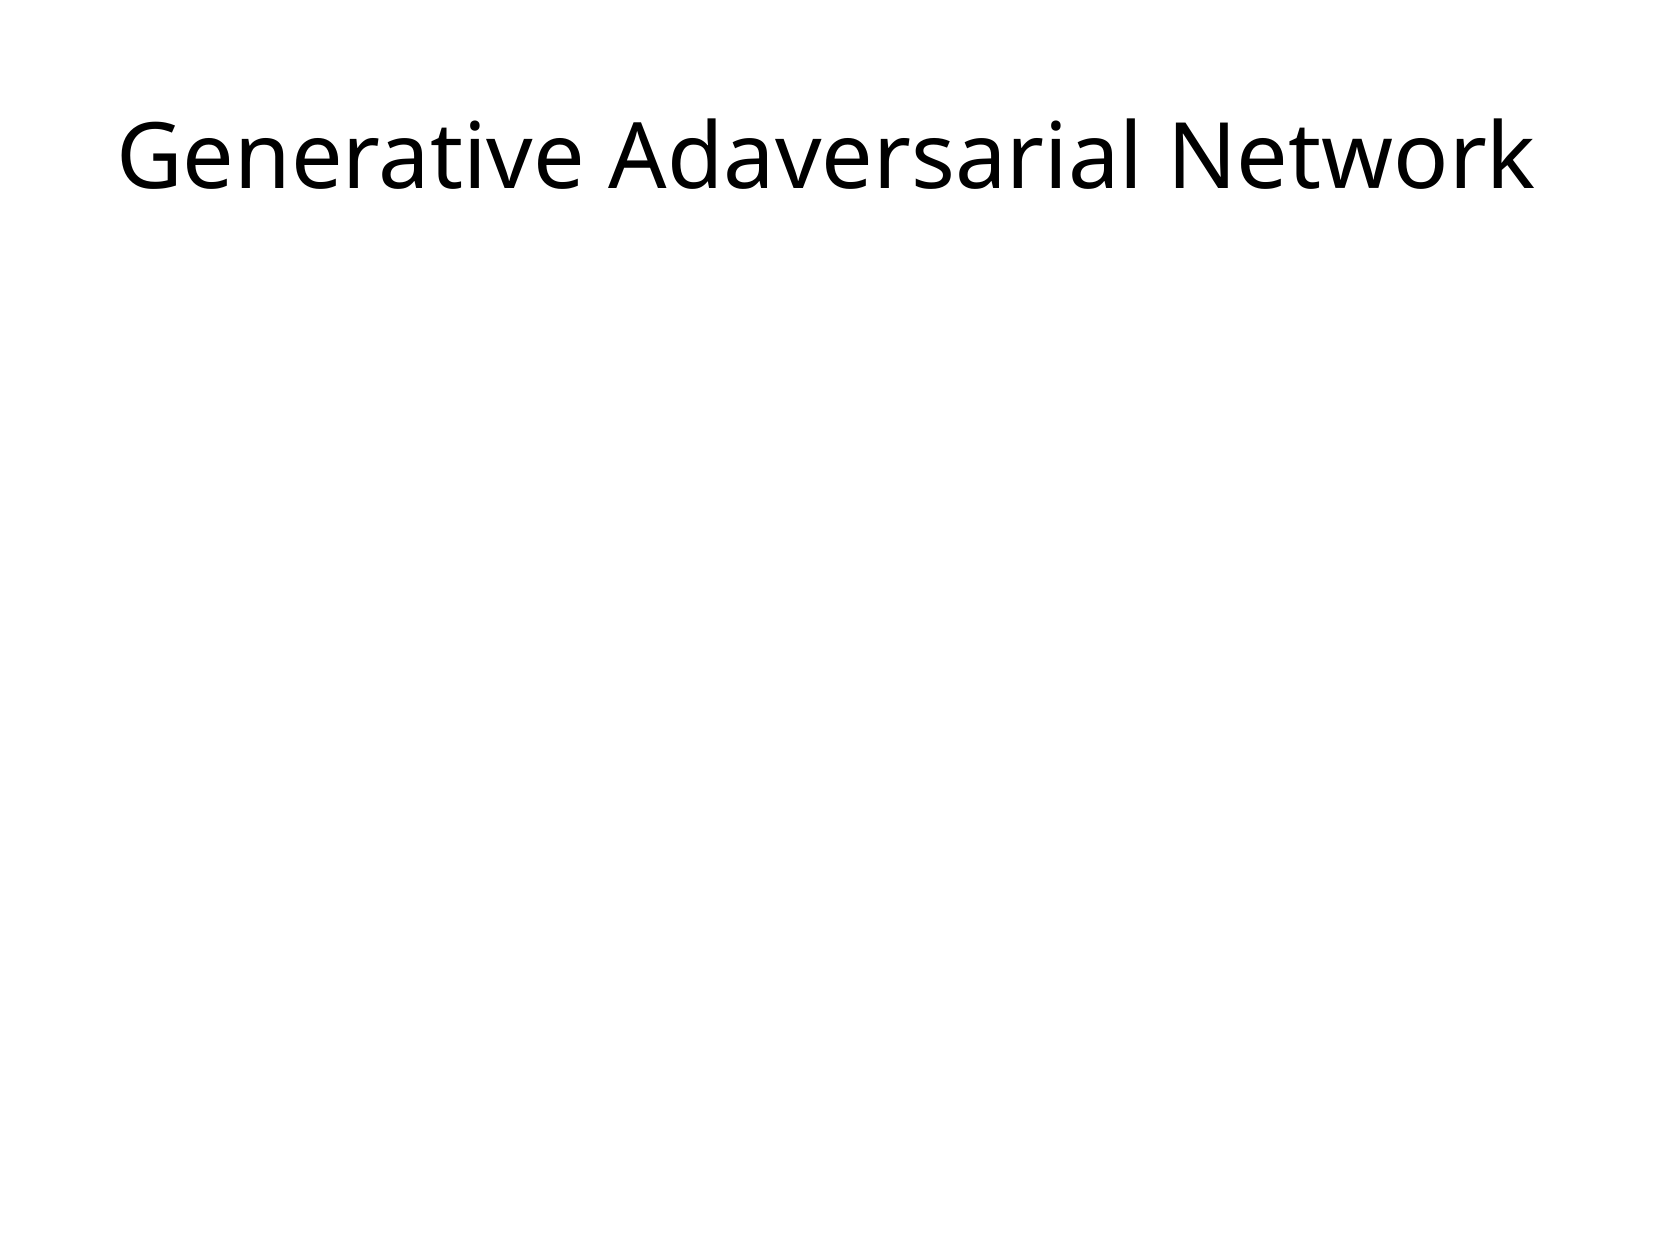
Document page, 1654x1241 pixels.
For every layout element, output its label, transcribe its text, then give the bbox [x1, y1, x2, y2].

title Generative Adaversarial Network [82, 49, 1571, 257]
